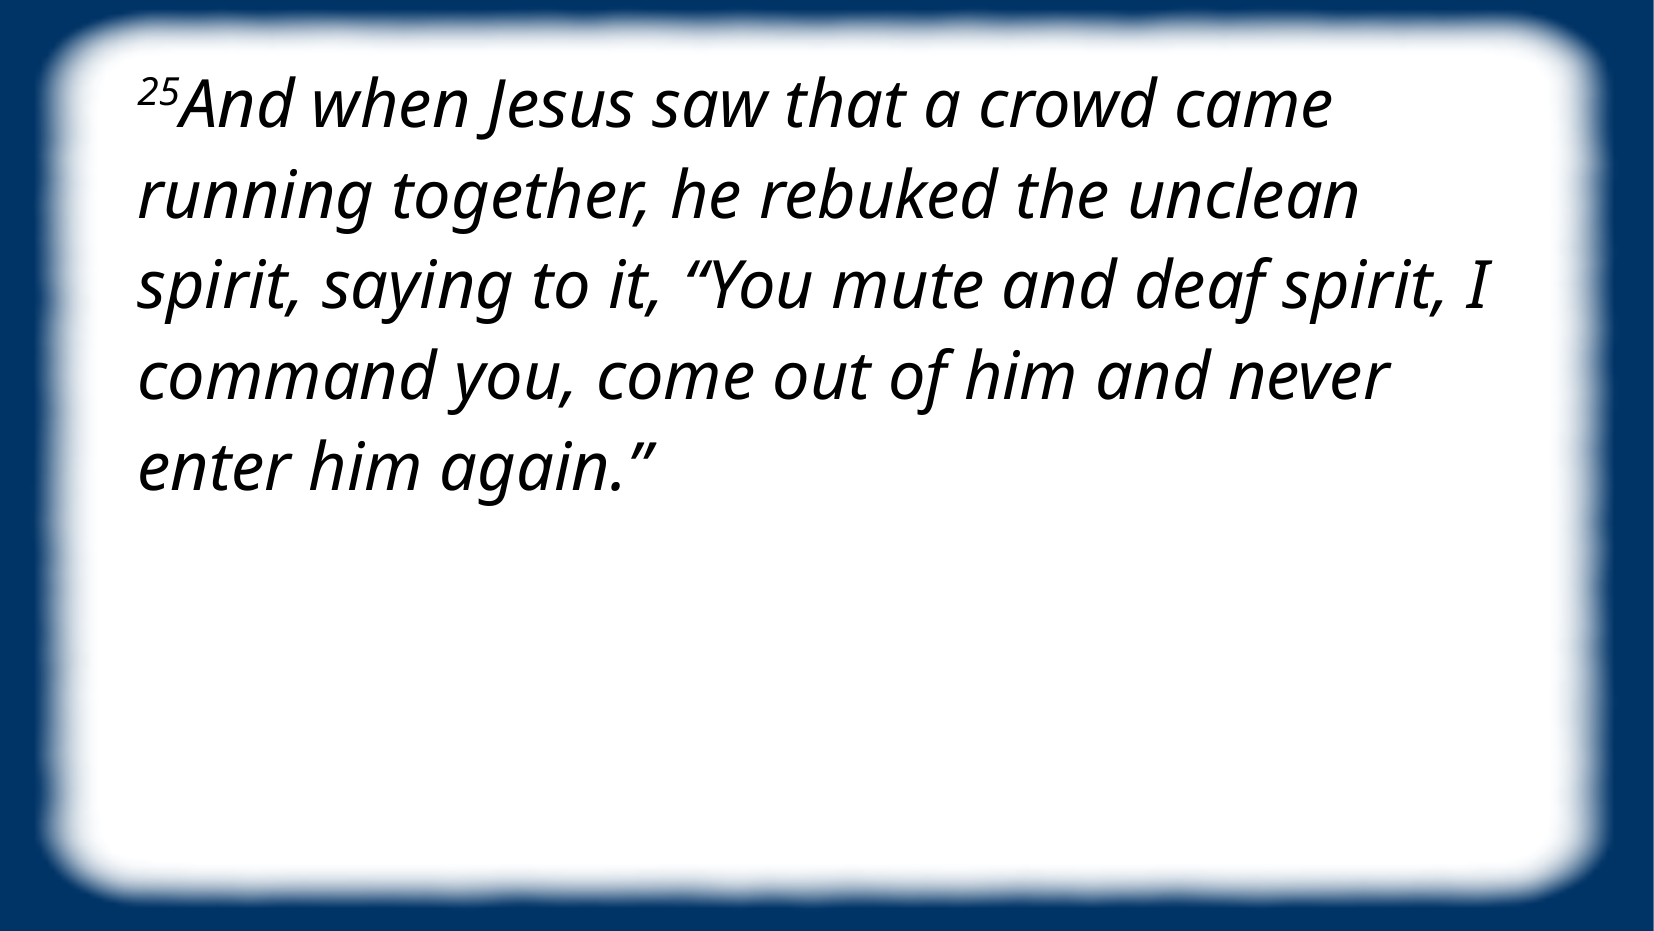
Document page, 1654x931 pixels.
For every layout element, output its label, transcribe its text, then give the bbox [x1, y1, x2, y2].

picture [0, 0, 1654, 931]
text_box 25And when Jesus saw that a crowd came running together, he rebuked the unclean spirit, saying to it, “You mute and deaf spirit, I command you, come out of him and never enter him again.” [122, 48, 1518, 508]
